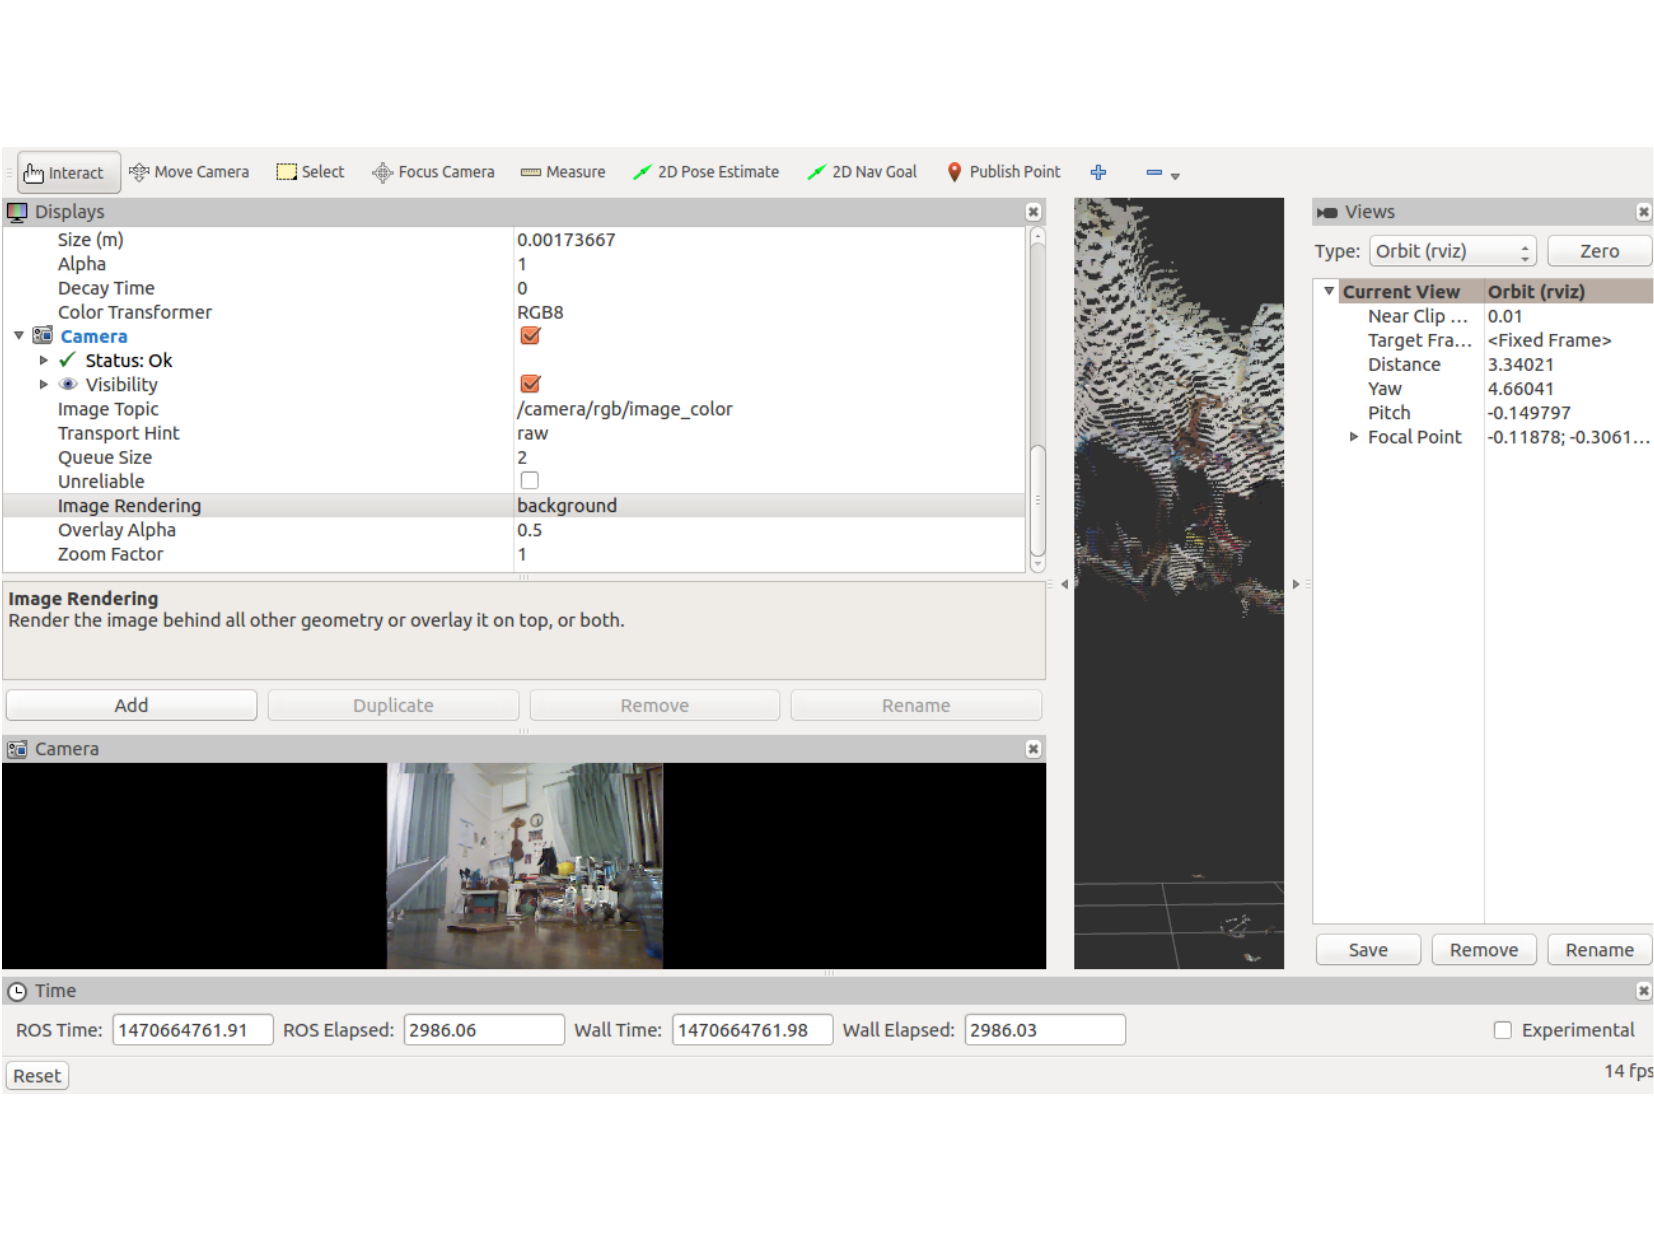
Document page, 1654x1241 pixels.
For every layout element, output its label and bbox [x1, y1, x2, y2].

picture [2, 147, 1654, 1094]
